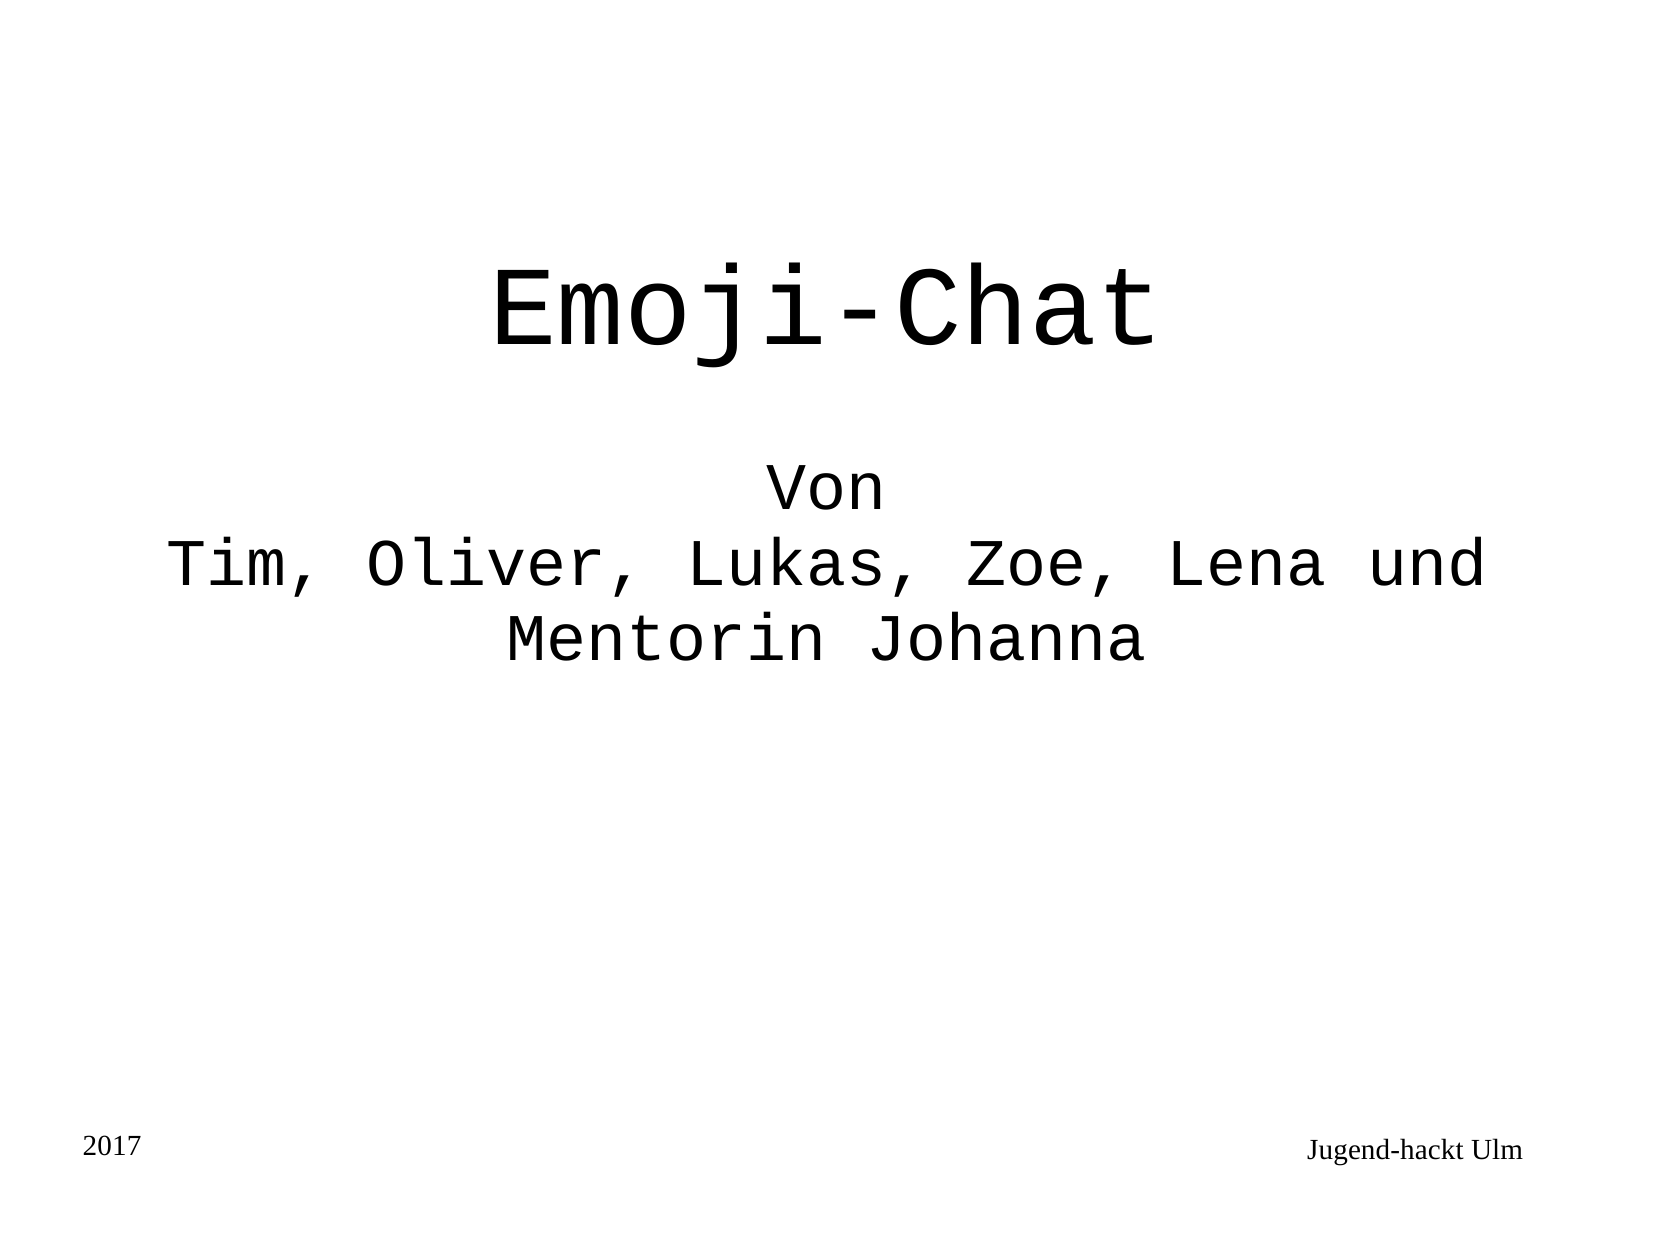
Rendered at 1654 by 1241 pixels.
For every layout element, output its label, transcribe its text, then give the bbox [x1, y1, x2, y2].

subtitle Emoji-Chat Von Tim, Oliver, Lukas, Zoe, Lena und Mentorin Johanna [82, 49, 1571, 1010]
